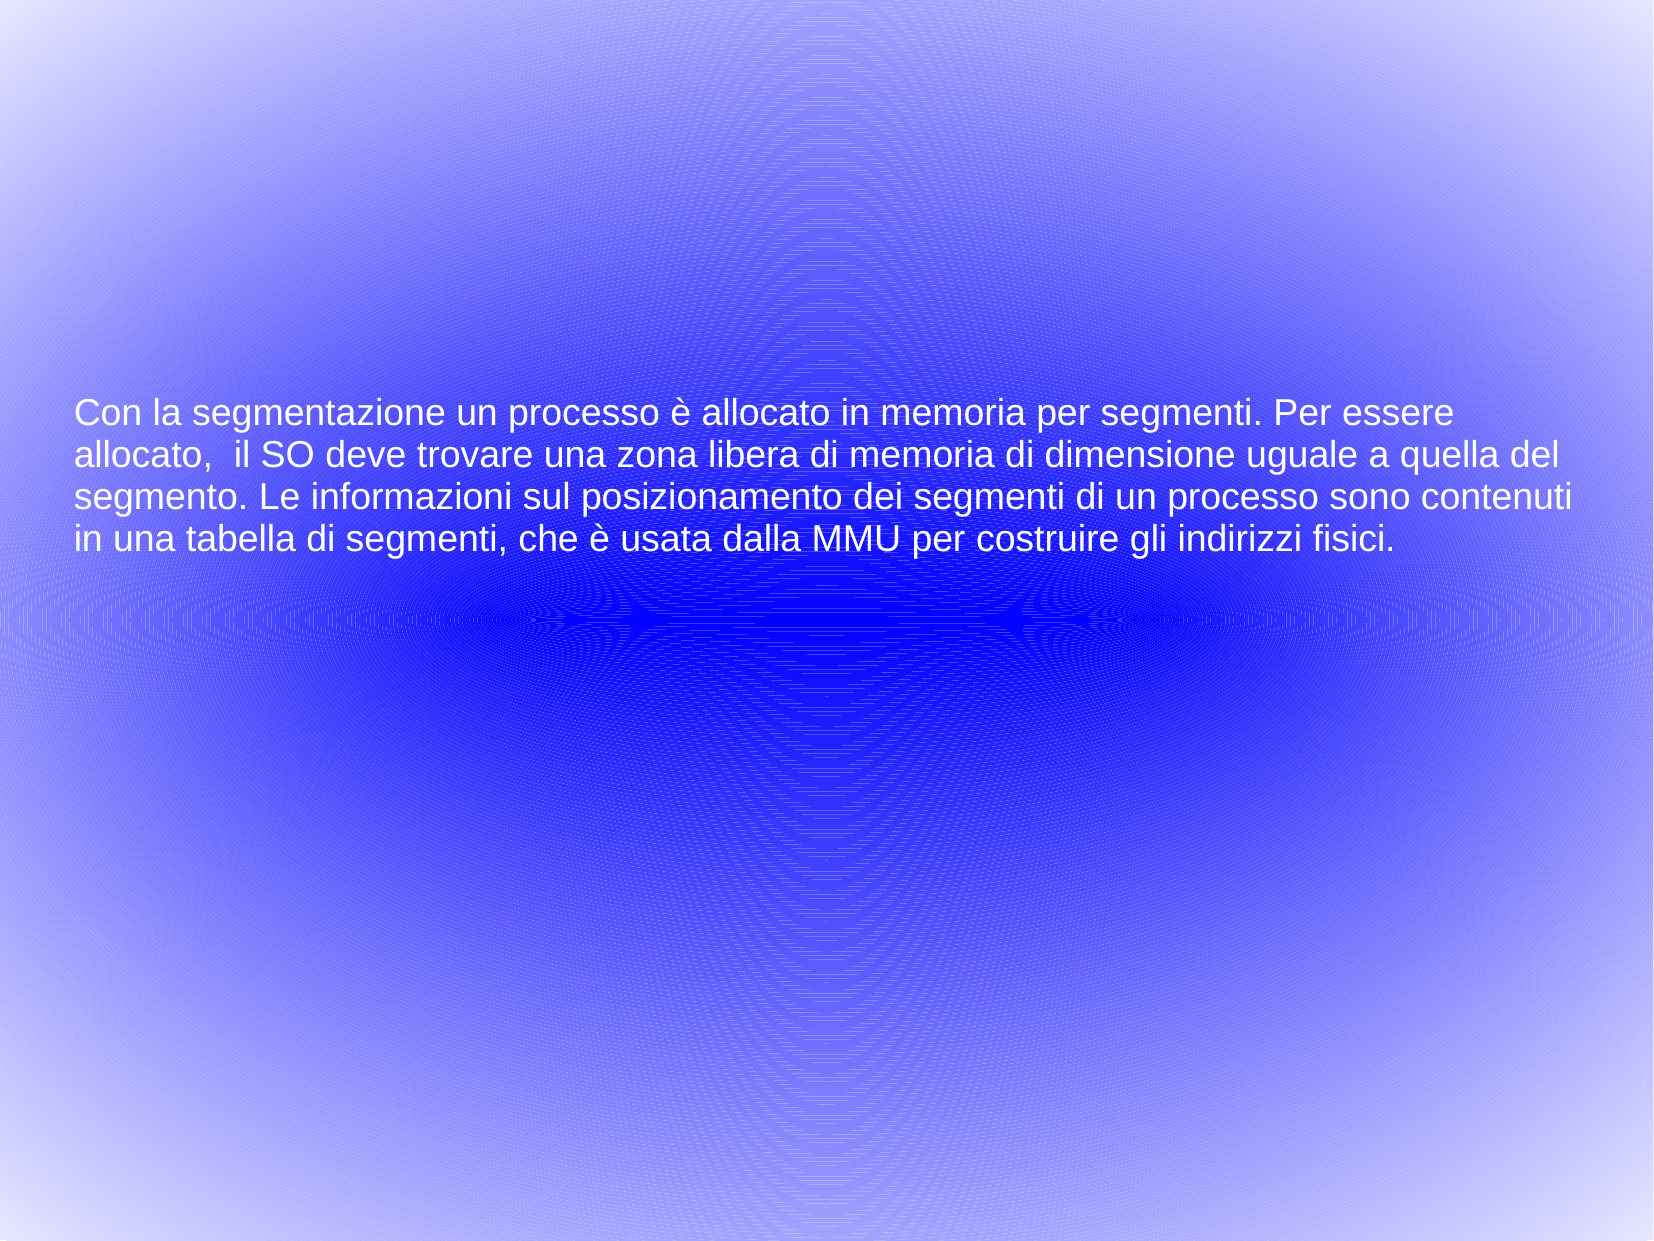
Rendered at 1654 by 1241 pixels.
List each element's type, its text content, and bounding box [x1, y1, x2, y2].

text_box Con la segmentazione un processo è allocato in memoria per segmenti. Per essere allocato, il SO deve trovare una zona libera di memoria di dimensione uguale a quella del segmento. Le informazioni sul posizionamento dei segmenti di un processo sono contenuti in una tabella di segmenti, che è usata dalla MMU per costruire gli indirizzi fisici. [59, 383, 1595, 1093]
